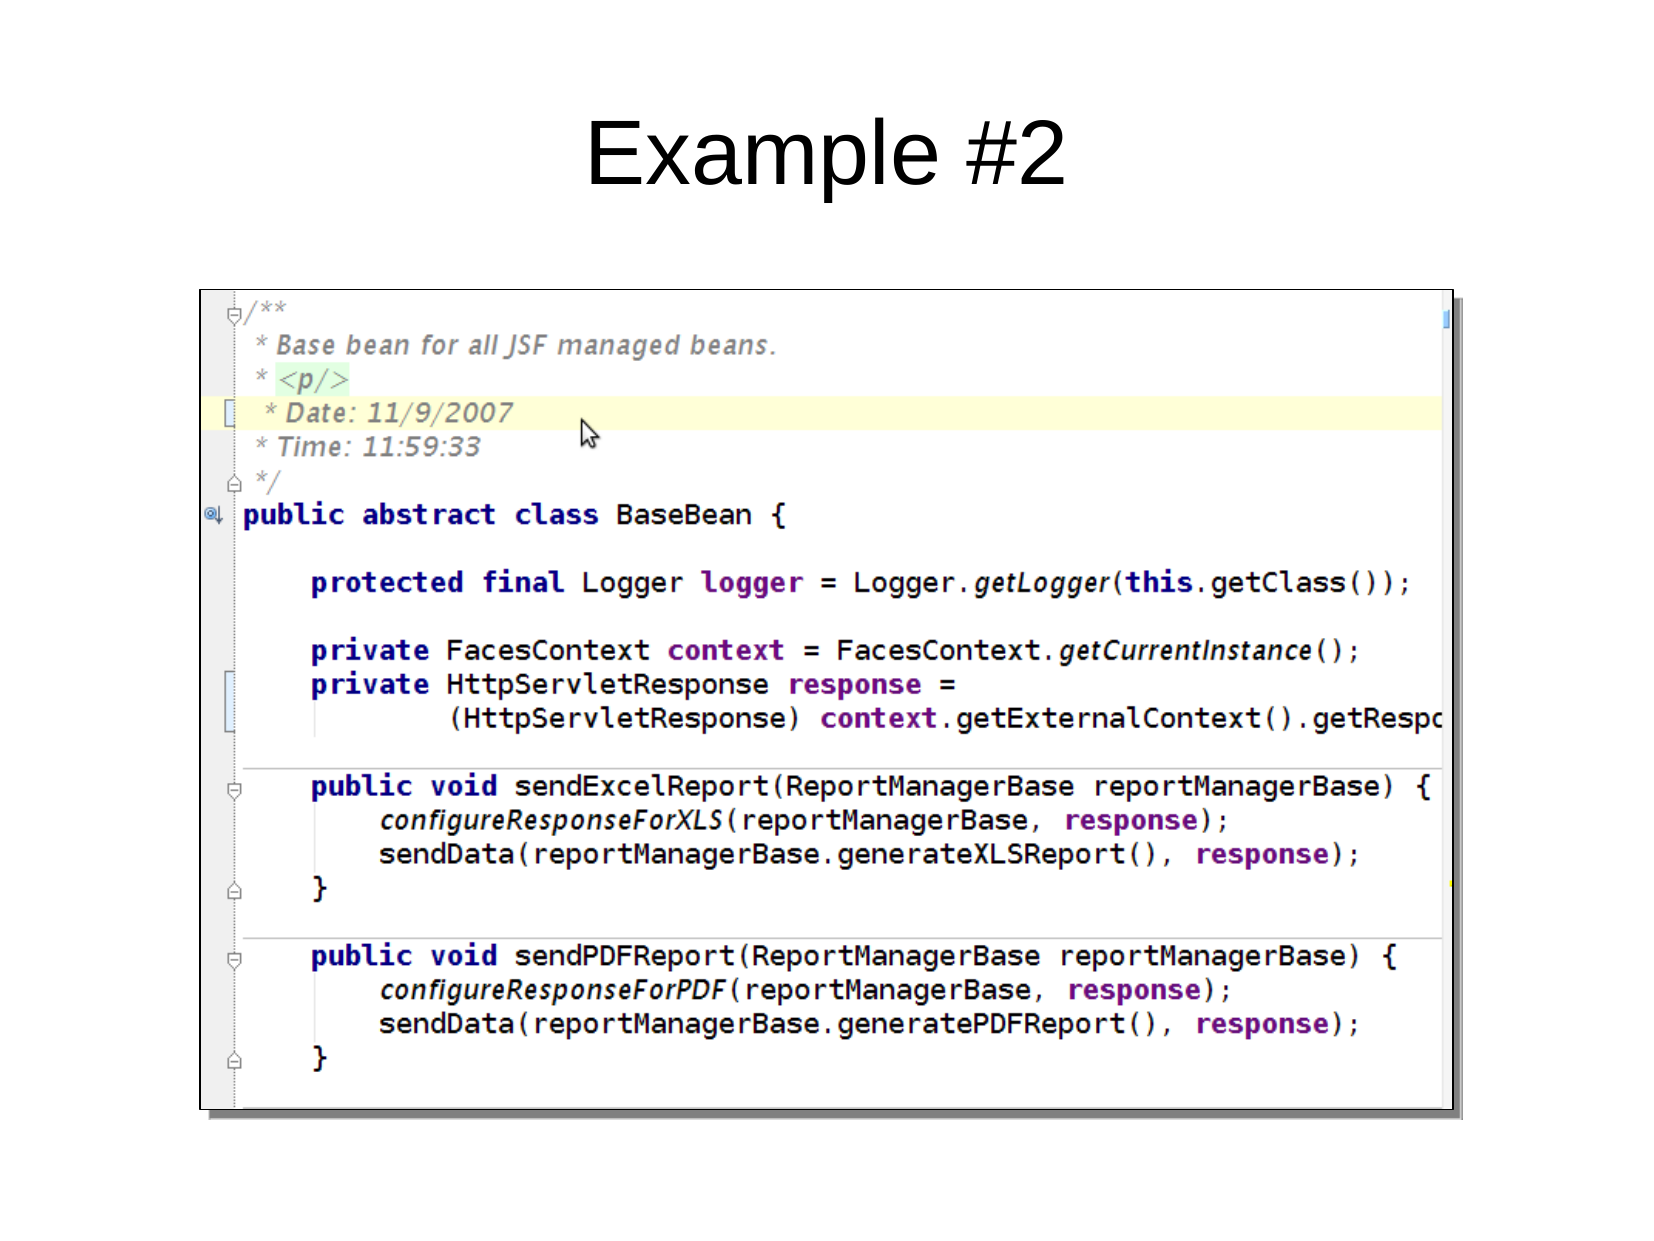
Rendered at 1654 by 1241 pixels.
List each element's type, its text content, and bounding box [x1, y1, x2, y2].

title Example #2 [82, 49, 1571, 257]
picture [200, 290, 1453, 1109]
